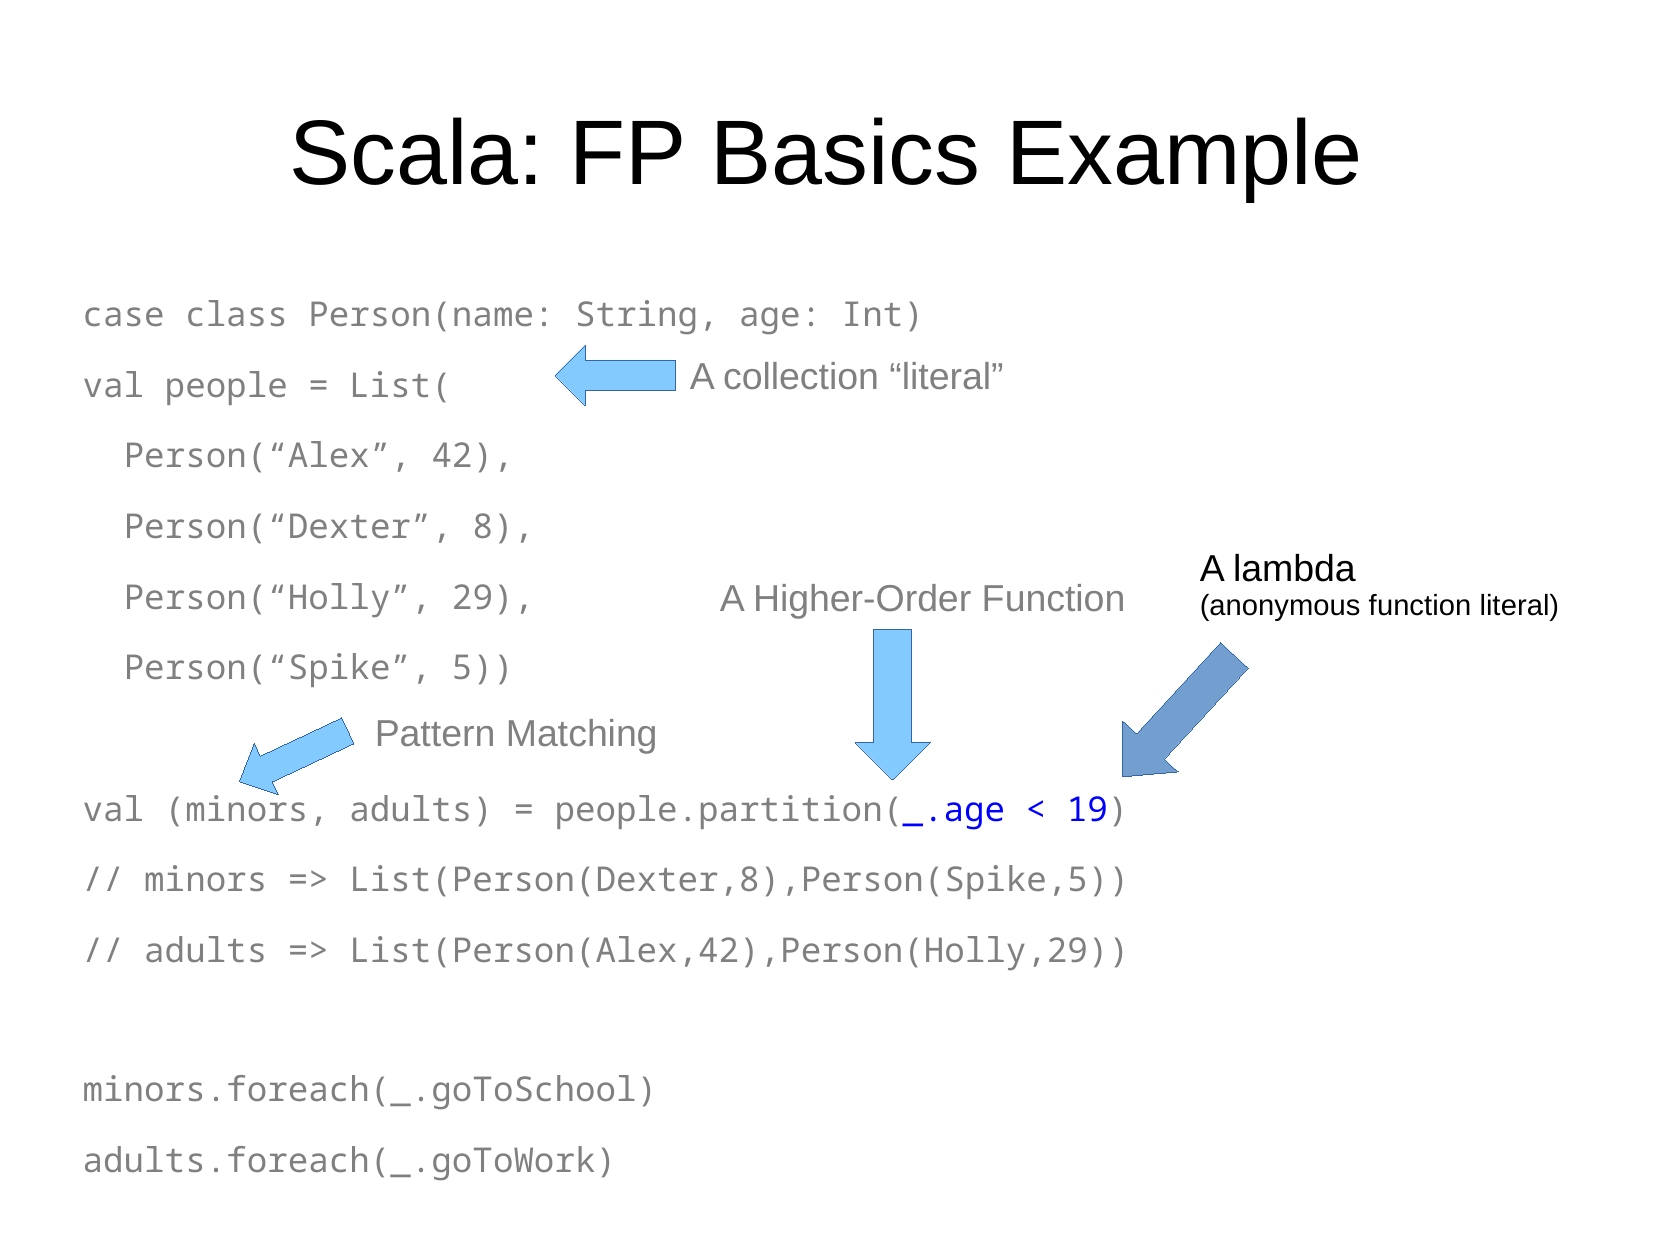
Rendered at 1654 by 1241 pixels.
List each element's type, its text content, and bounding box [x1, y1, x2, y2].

list case class Person(name: String, age: Int) val people = List( Person(“Alex”, 42), Person(“Dexter”, 8), Person(“Holly”, 29), Person(“Spike”, 5)) val (minors, adults) = people.partition(_.age < 19) // minors => List(Person(Dexter,8),Person(Spike,5)) // adults => List(Person(Alex,42),Person(Holly,29)) minors.foreach(_.goToSchool) adults.foreach(_.goToWork) [82, 290, 1571, 1186]
text_box A collection “literal” [675, 348, 1141, 406]
text_box A lambda (anonymous function literal) [1185, 540, 1591, 630]
text_box [855, 629, 931, 780]
text_box [555, 345, 675, 406]
text_box [1122, 642, 1249, 777]
text_box A Higher-Order Function [705, 570, 1185, 627]
text_box [239, 717, 354, 795]
text_box Pattern Matching [360, 705, 796, 762]
title Scala: FP Basics Example [82, 49, 1571, 257]
